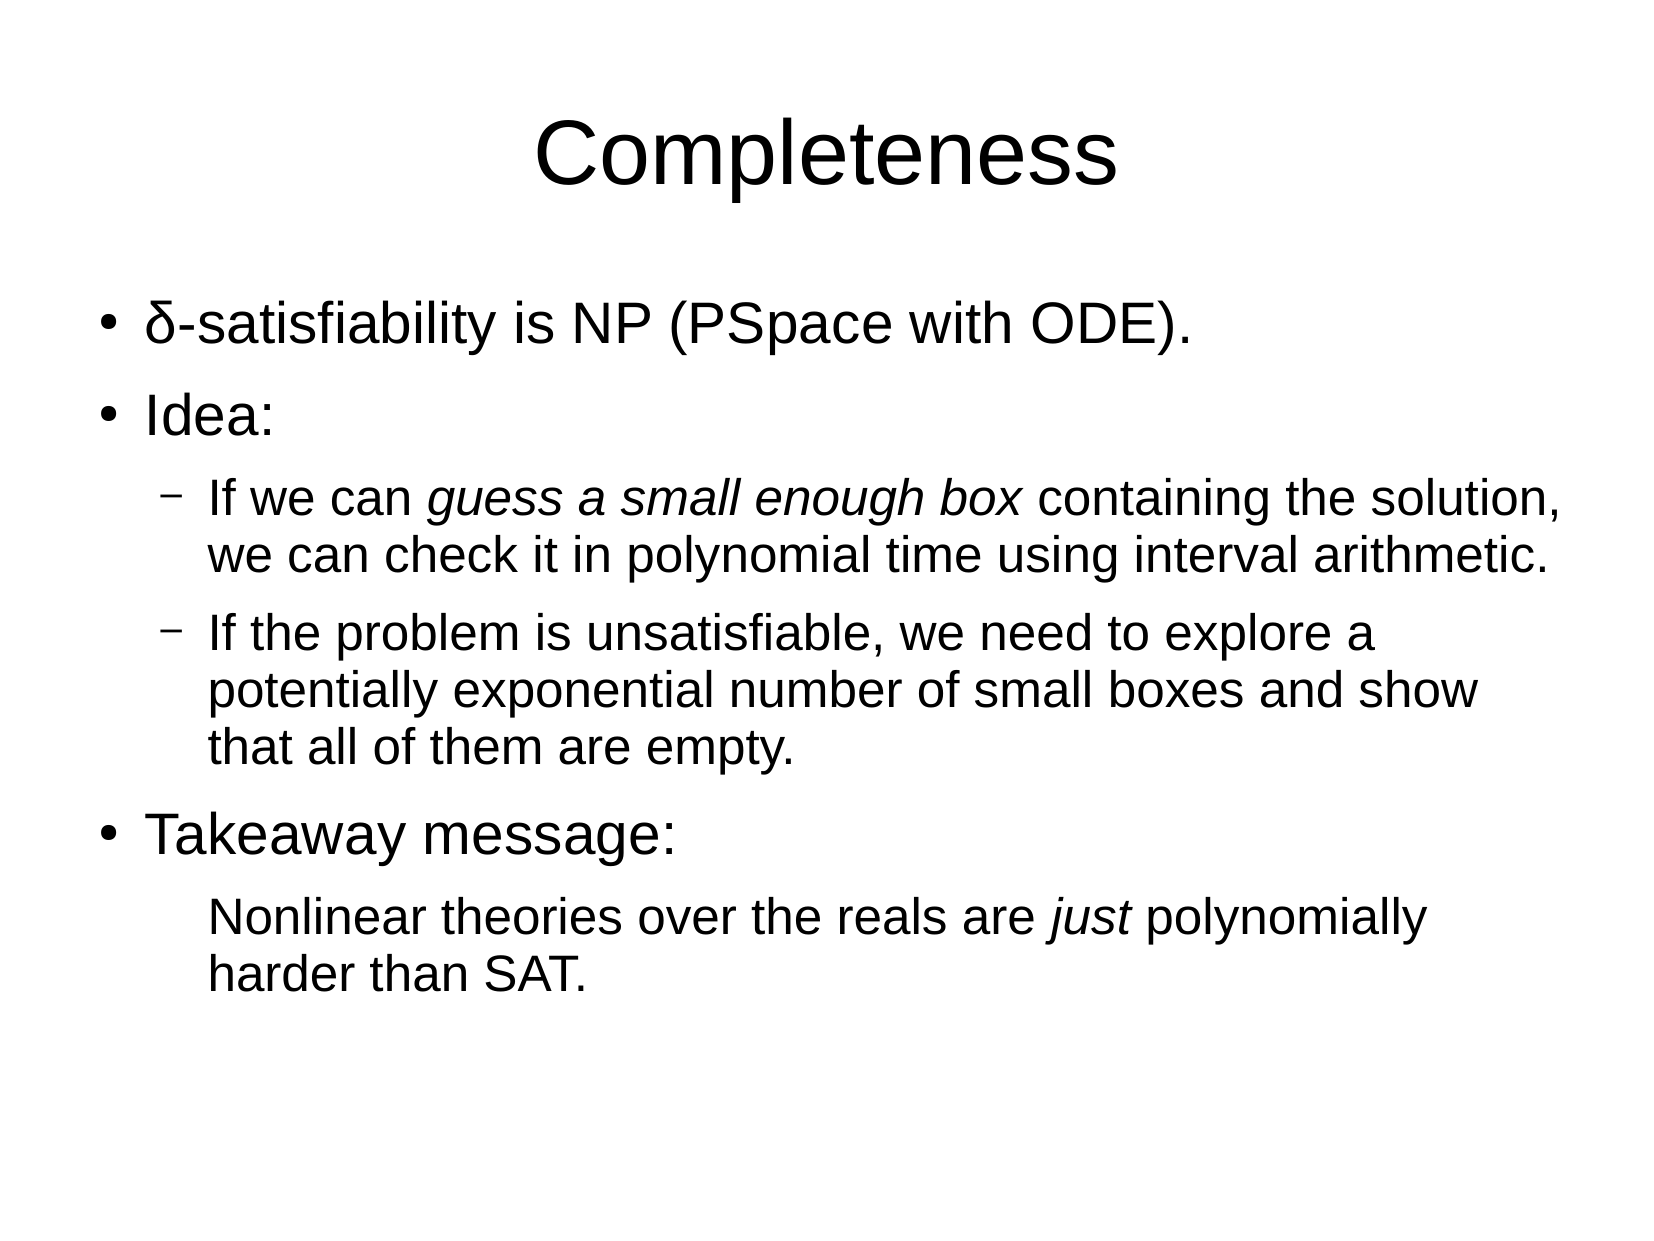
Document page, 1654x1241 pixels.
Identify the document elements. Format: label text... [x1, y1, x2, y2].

title Completeness [82, 49, 1571, 257]
list δ-satisfiability is NP (PSpace with ODE). Idea: If we can guess a small enough box containing the solution, we can check it in polynomial time using interval arithmetic. If the problem is unsatisfiable, we need to explore a potentially exponential number of small boxes and show that all of them are empty. Takeaway message: Nonlinear theories over the reals are just polynomially harder than SAT. [82, 290, 1571, 1010]
